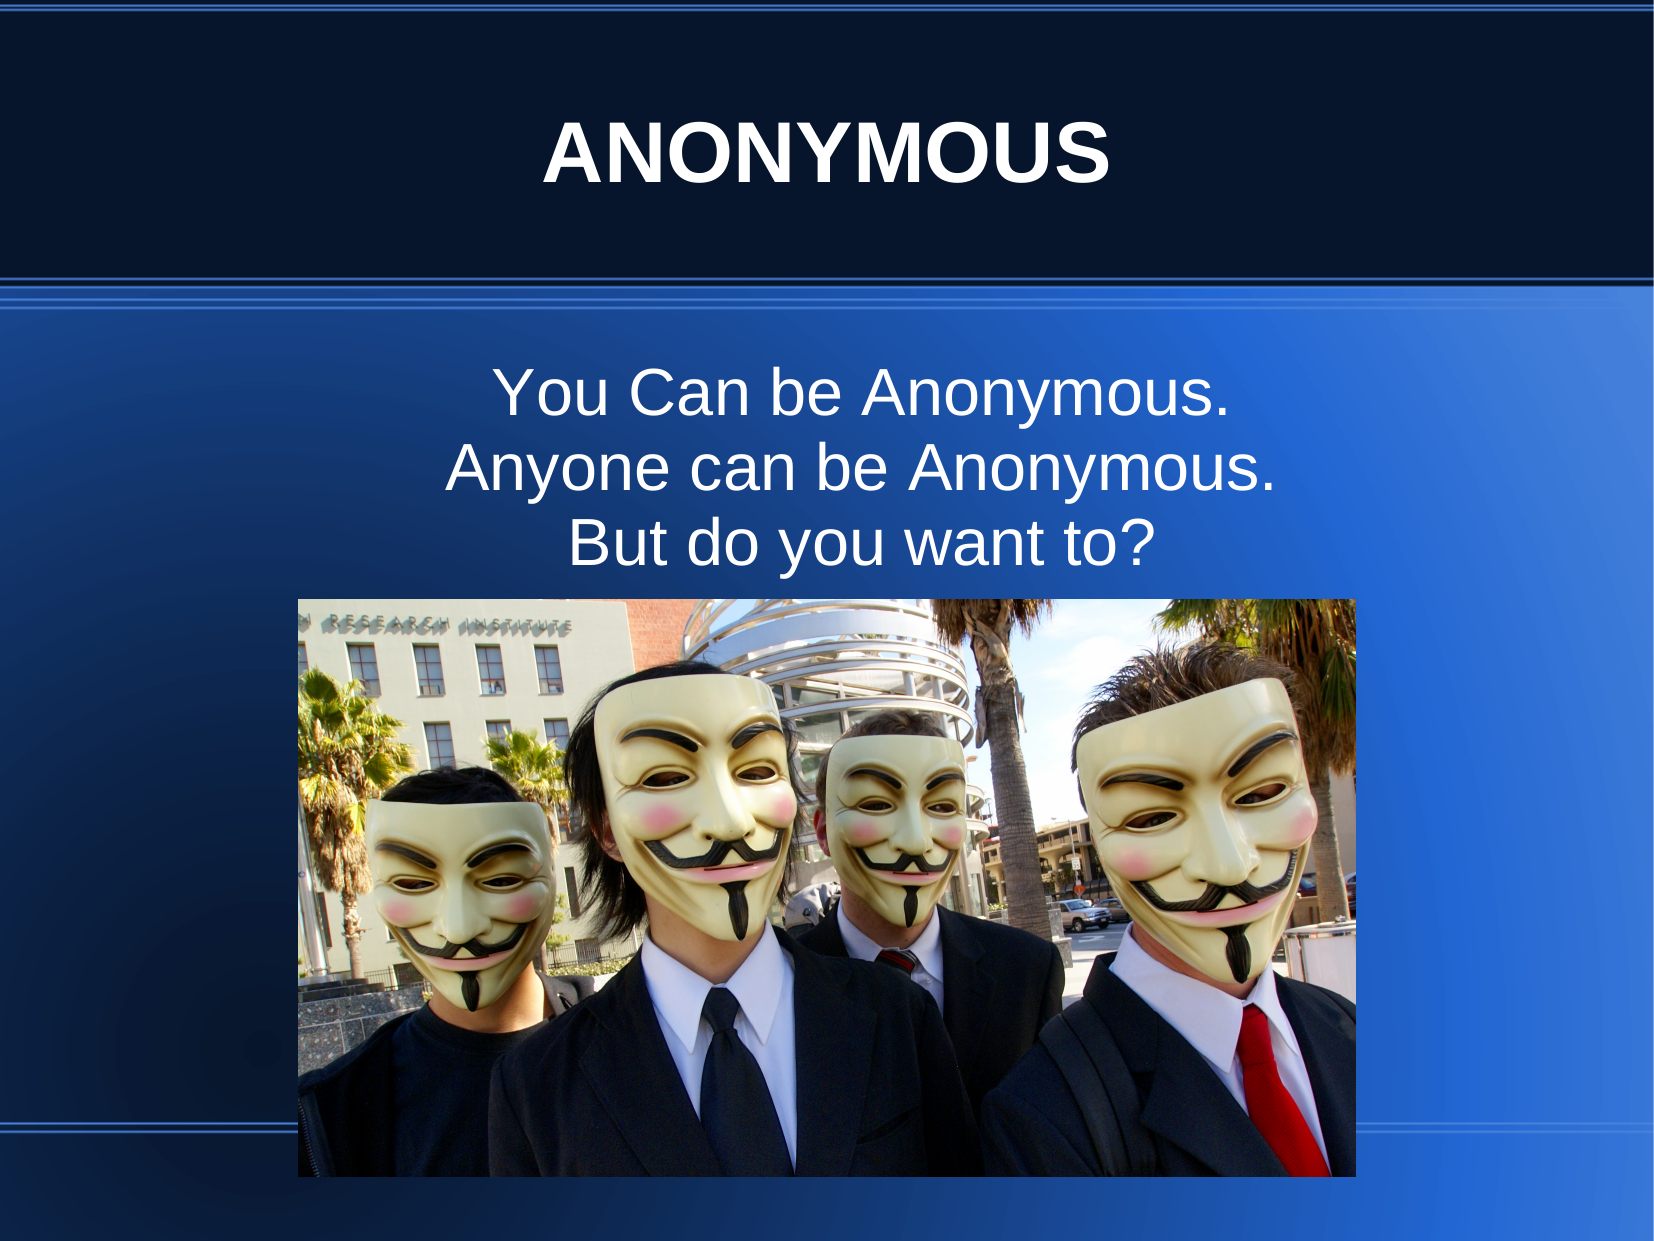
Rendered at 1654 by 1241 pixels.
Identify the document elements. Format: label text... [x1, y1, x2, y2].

title ANONYMOUS [82, 49, 1571, 257]
picture [0, 0, 1654, 1241]
list You Can be Anonymous. Anyone can be Anonymous. But do you want to? [82, 355, 1571, 1058]
